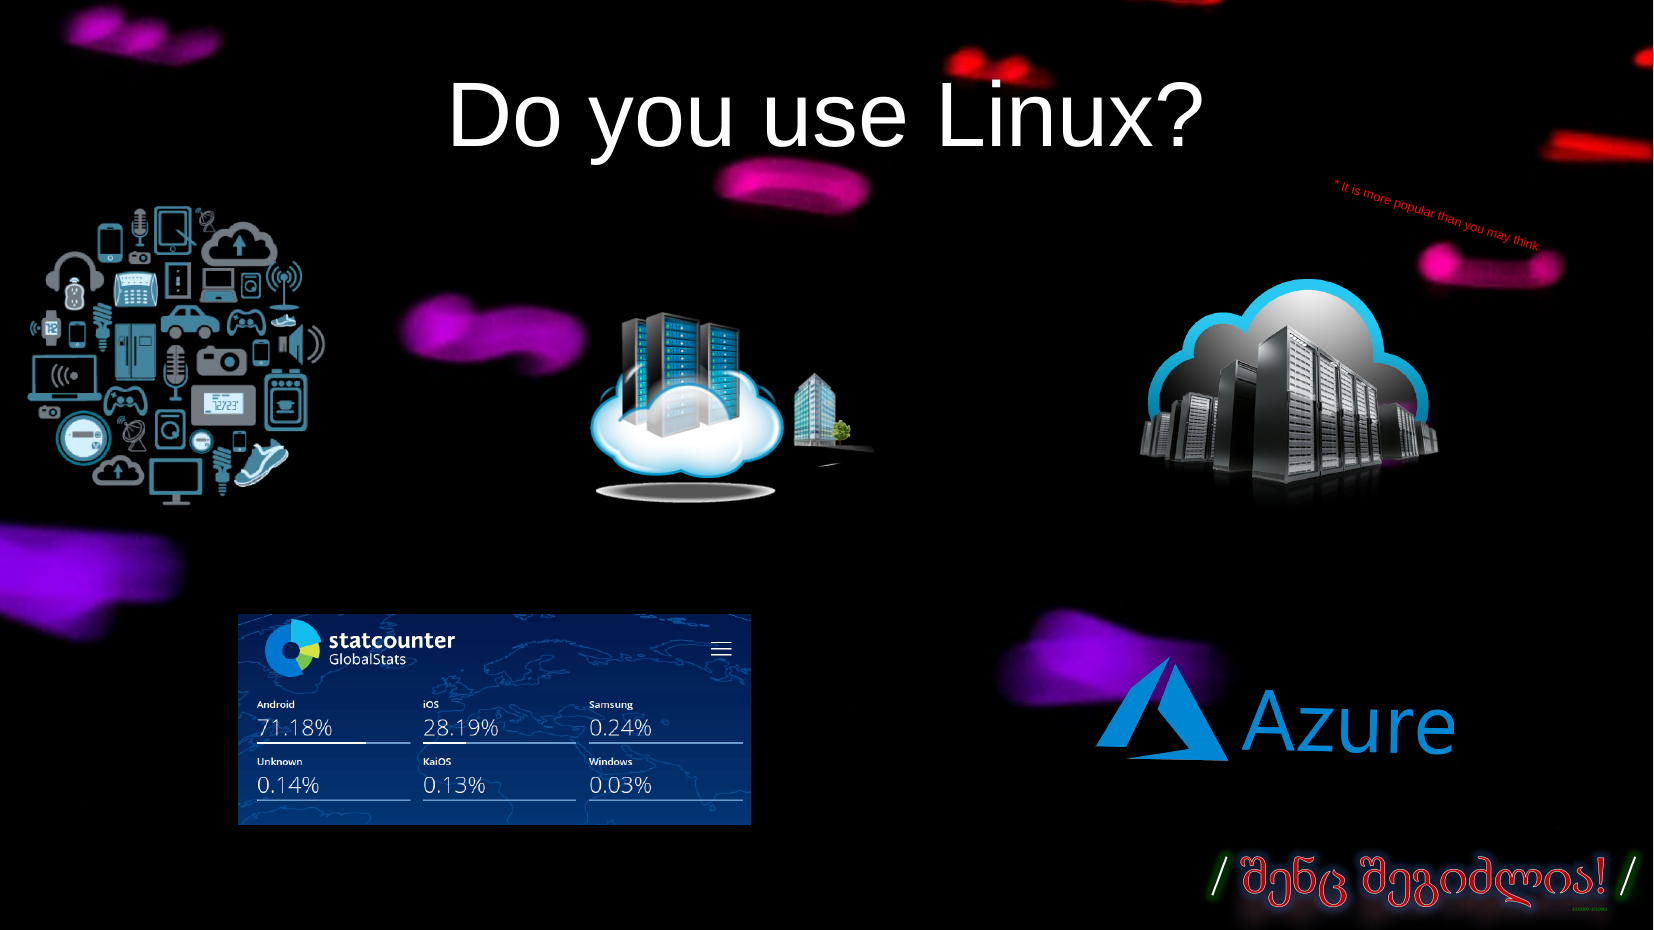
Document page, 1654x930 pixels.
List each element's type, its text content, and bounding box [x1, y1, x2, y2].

picture [0, 0, 1654, 930]
text_box * It is more popular than you may think [1245, 134, 1607, 290]
title Do you use Linux? [82, 37, 1570, 193]
